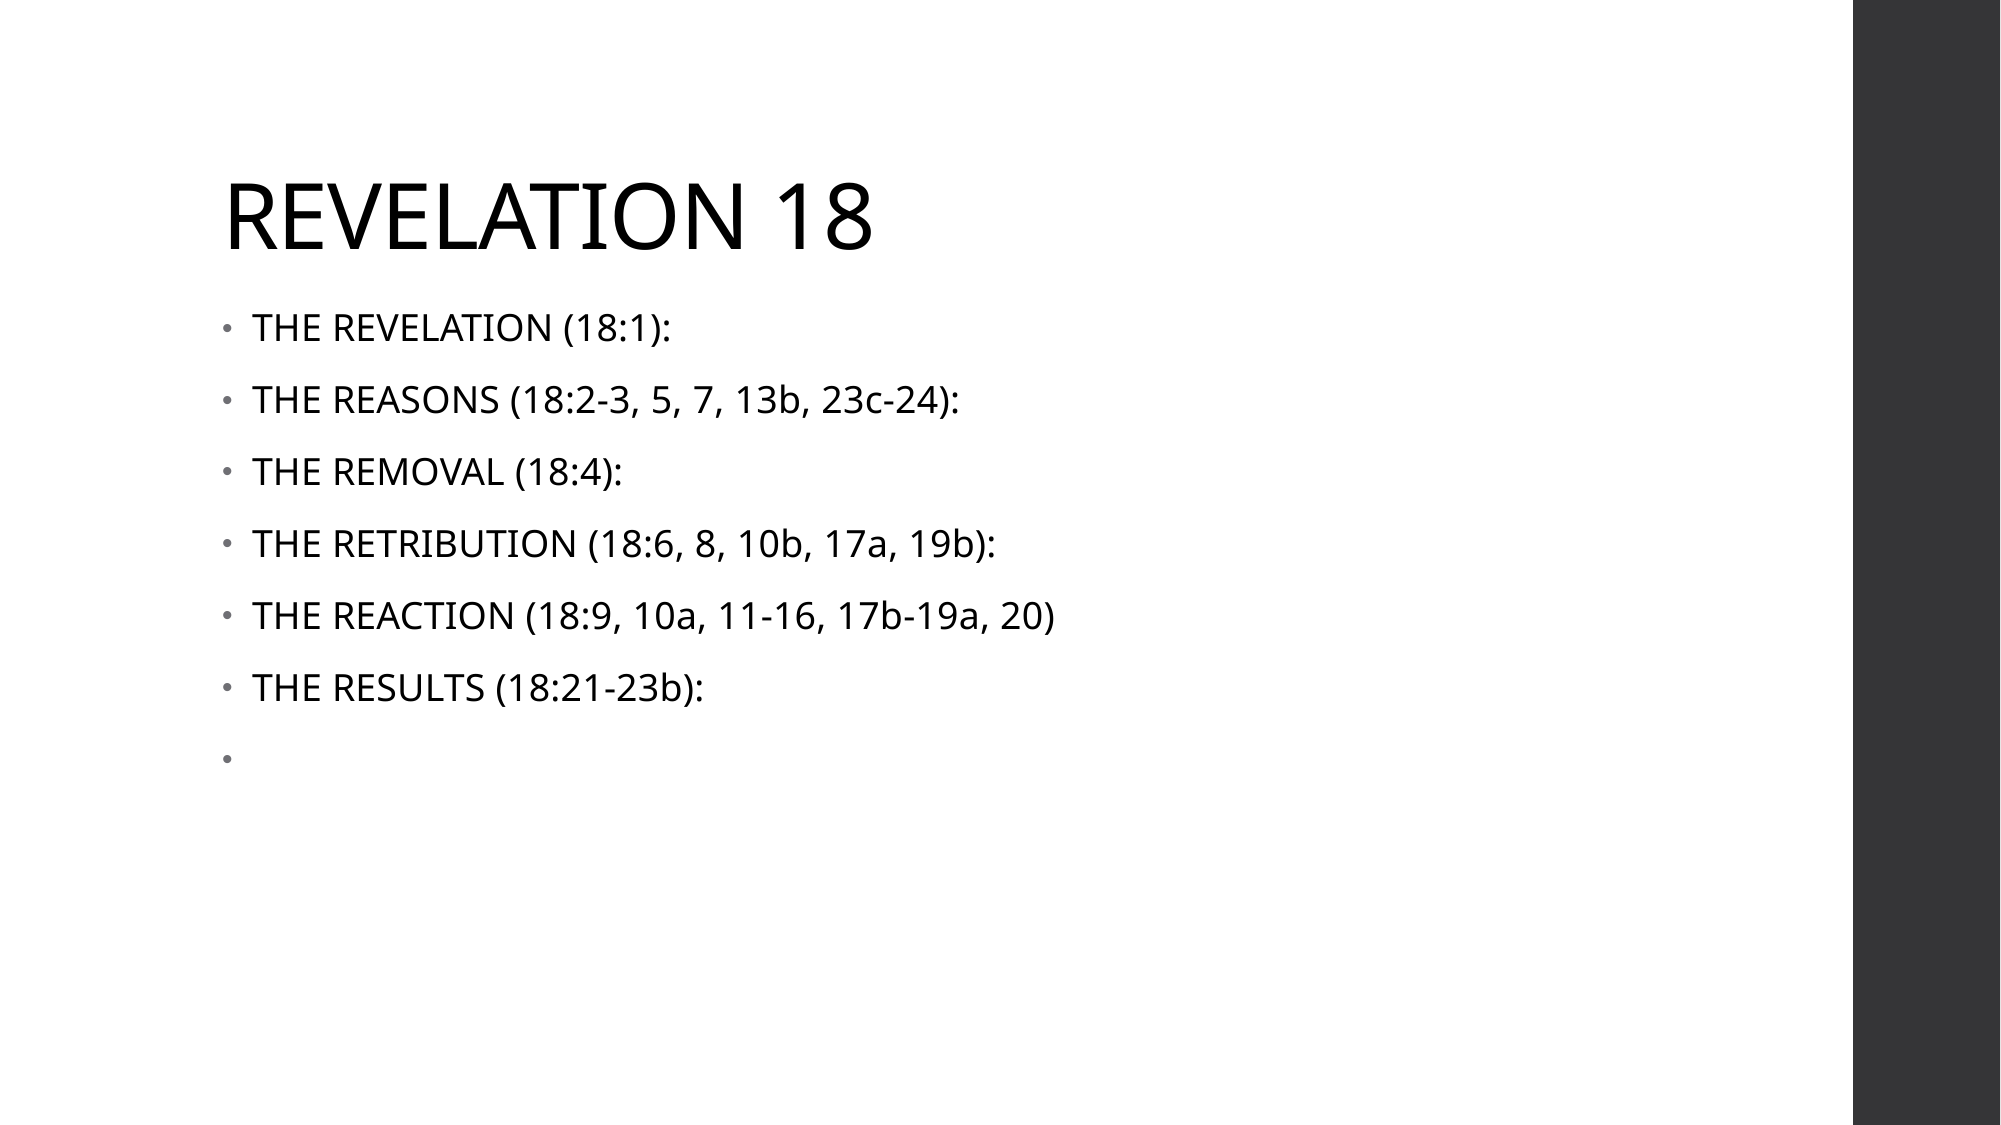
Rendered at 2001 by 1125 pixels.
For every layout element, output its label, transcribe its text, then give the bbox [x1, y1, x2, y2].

list THE REVELATION (18:1): THE REASONS (18:2-3, 5, 7, 13b, 23c-24): THE REMOVAL (18:4): THE RETRIBUTION (18:6, 8, 10b, 17a, 19b): THE REACTION (18:9, 10a, 11-16, 17b-19a, 20) THE RESULTS (18:21-23b): [206, 299, 1617, 1014]
title REVELATION 18 [206, 60, 1797, 278]
